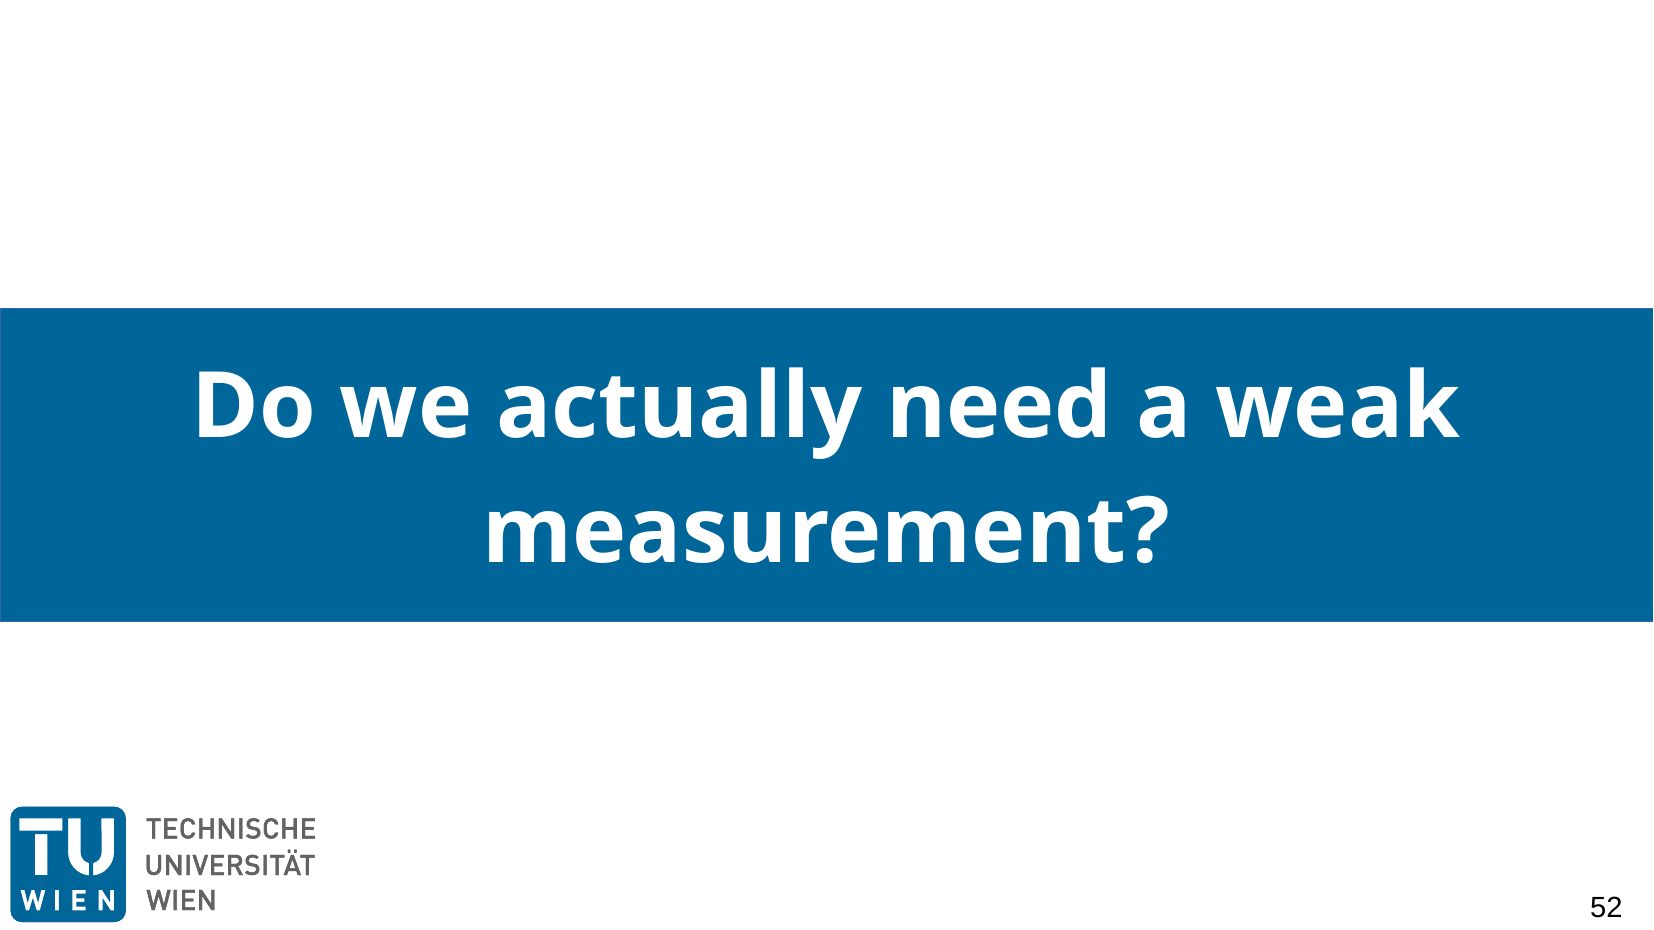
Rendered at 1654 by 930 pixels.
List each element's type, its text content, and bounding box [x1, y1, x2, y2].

title Do we actually need a weak measurement? [0, 308, 1653, 622]
